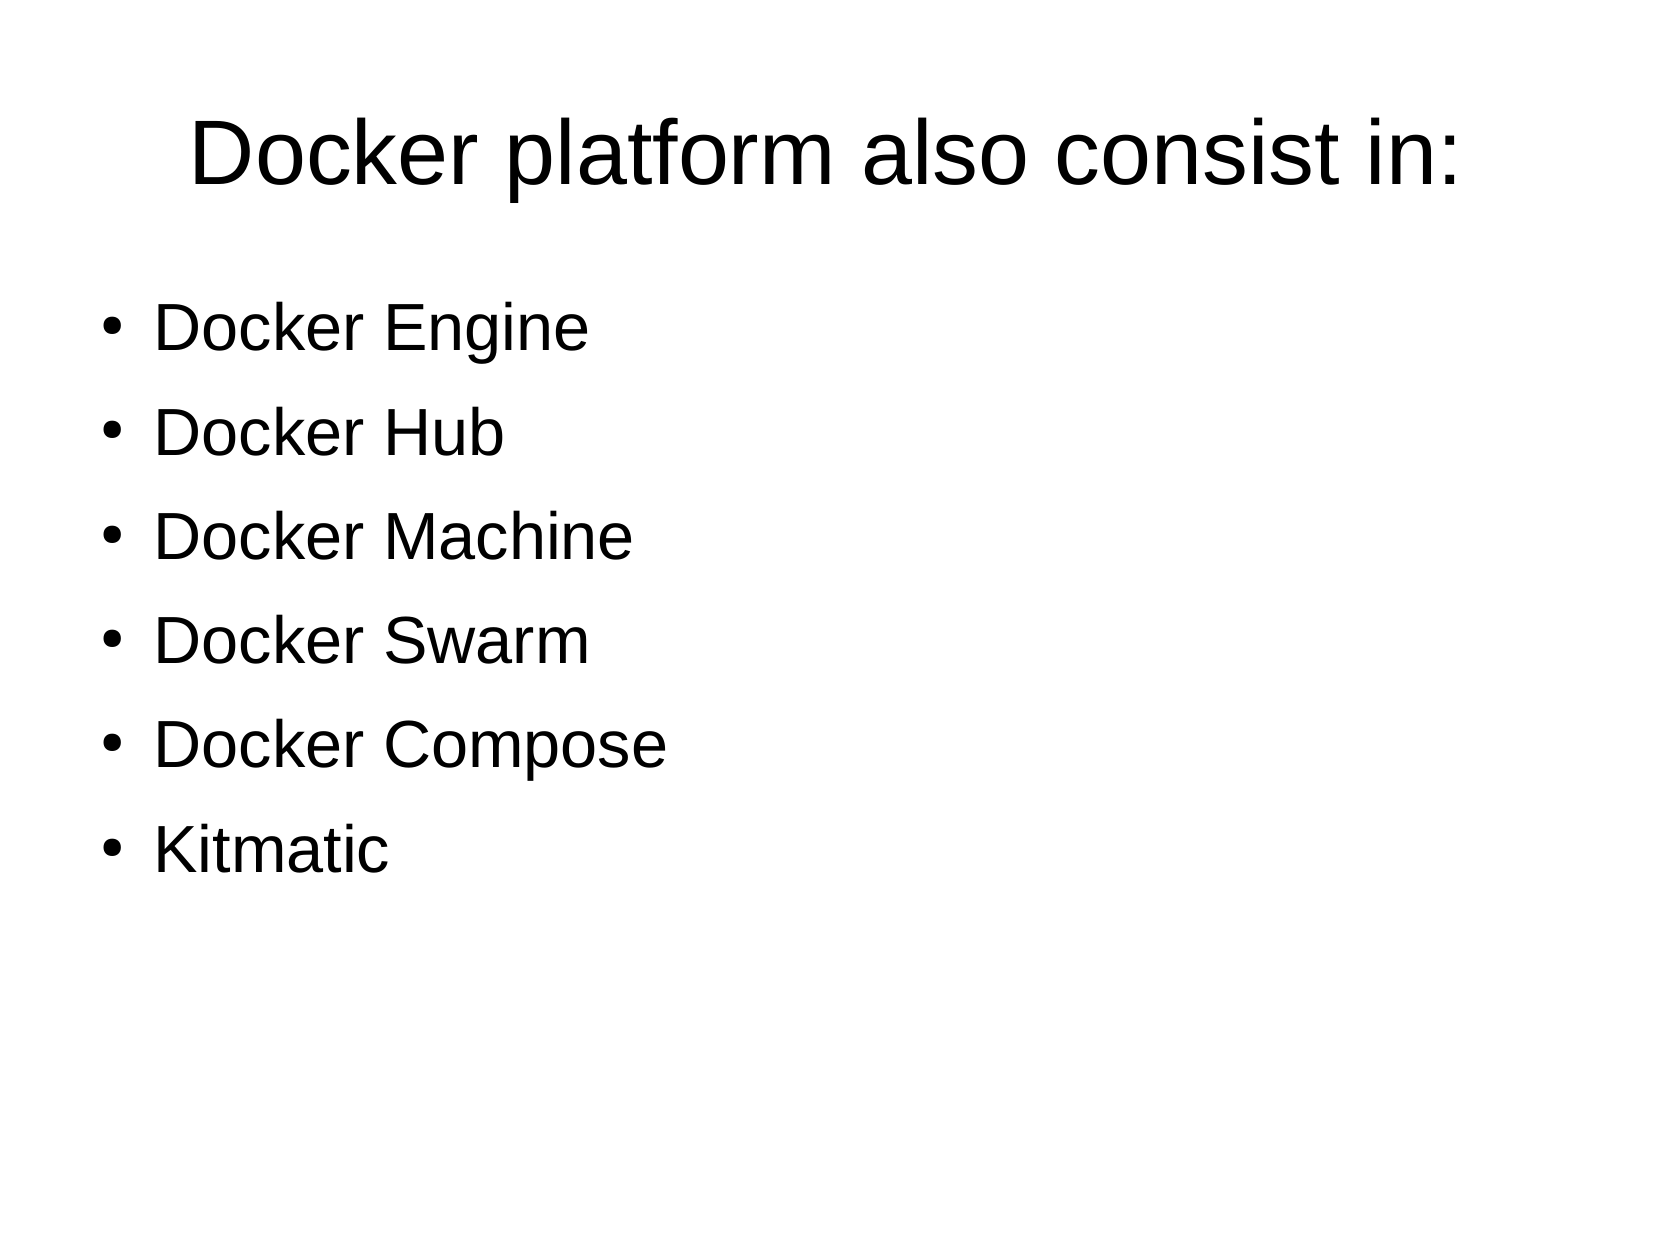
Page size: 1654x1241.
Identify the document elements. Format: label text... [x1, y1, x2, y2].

list Docker Engine Docker Hub Docker Machine Docker Swarm Docker Compose Kitmatic [82, 290, 1571, 1010]
title Docker platform also consist in: [82, 49, 1571, 257]
